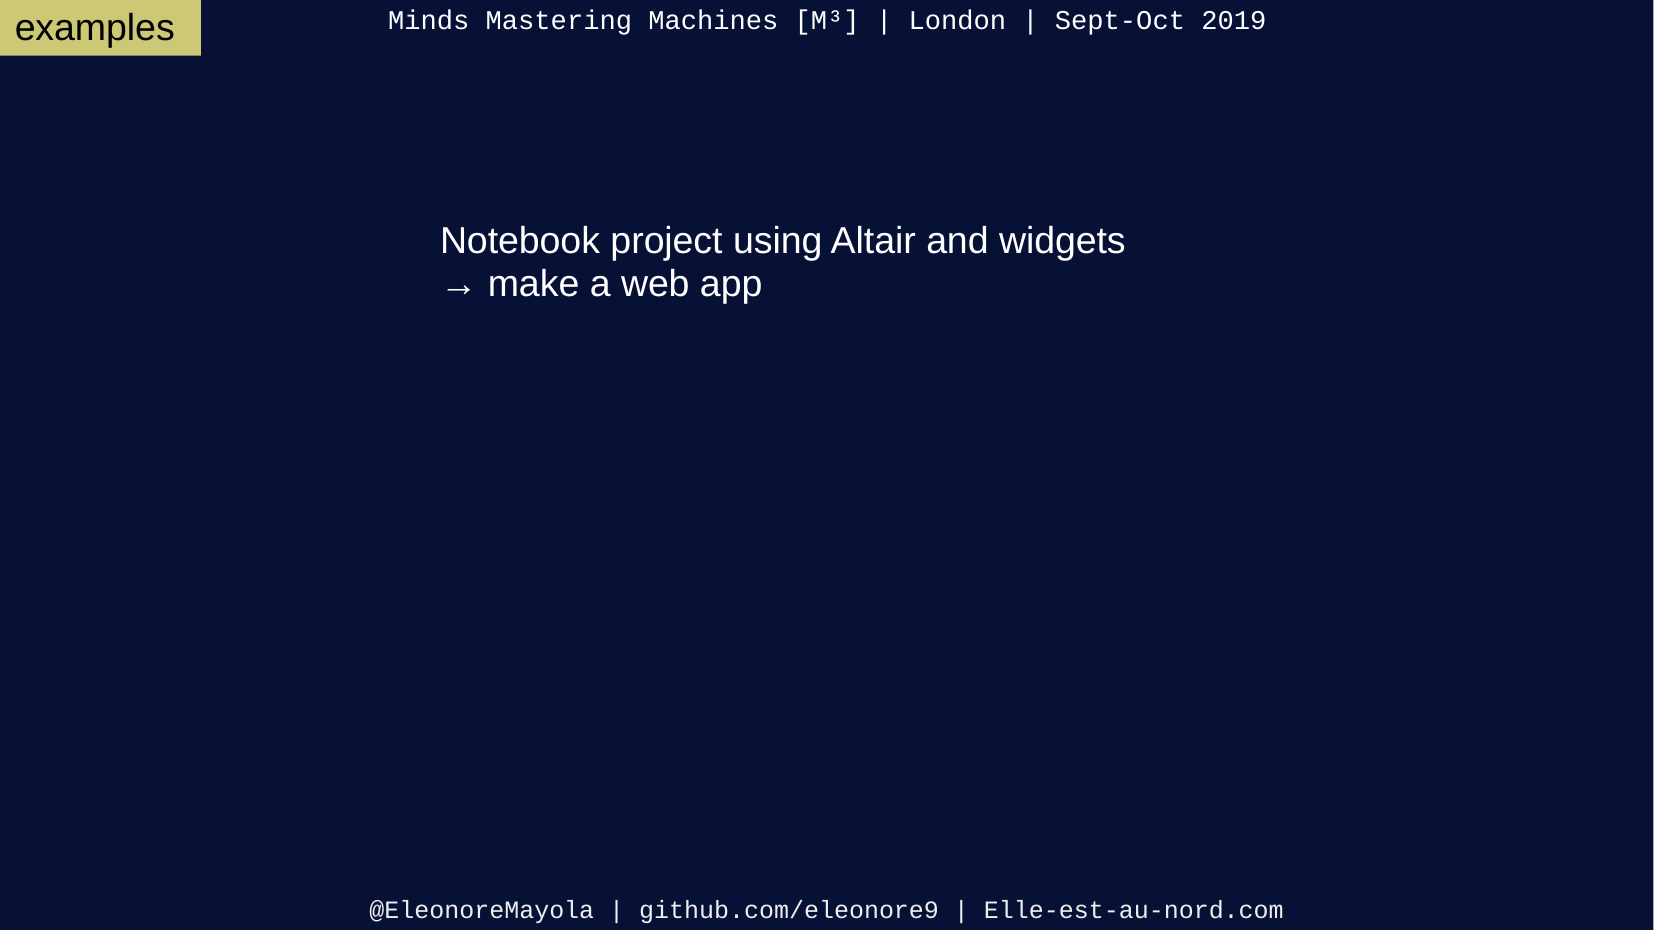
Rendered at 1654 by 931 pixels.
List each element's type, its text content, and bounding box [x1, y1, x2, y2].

text_box Minds Mastering Machines [M³] | London | Sept-Oct 2019 [265, 0, 1388, 60]
text_box @EleonoreMayola | github.com/eleonore9 | Elle-est-au-nord.com [295, 862, 1359, 931]
text_box examples [0, 0, 201, 56]
text_box Notebook project using Altair and widgets → make a web app [425, 212, 1170, 312]
